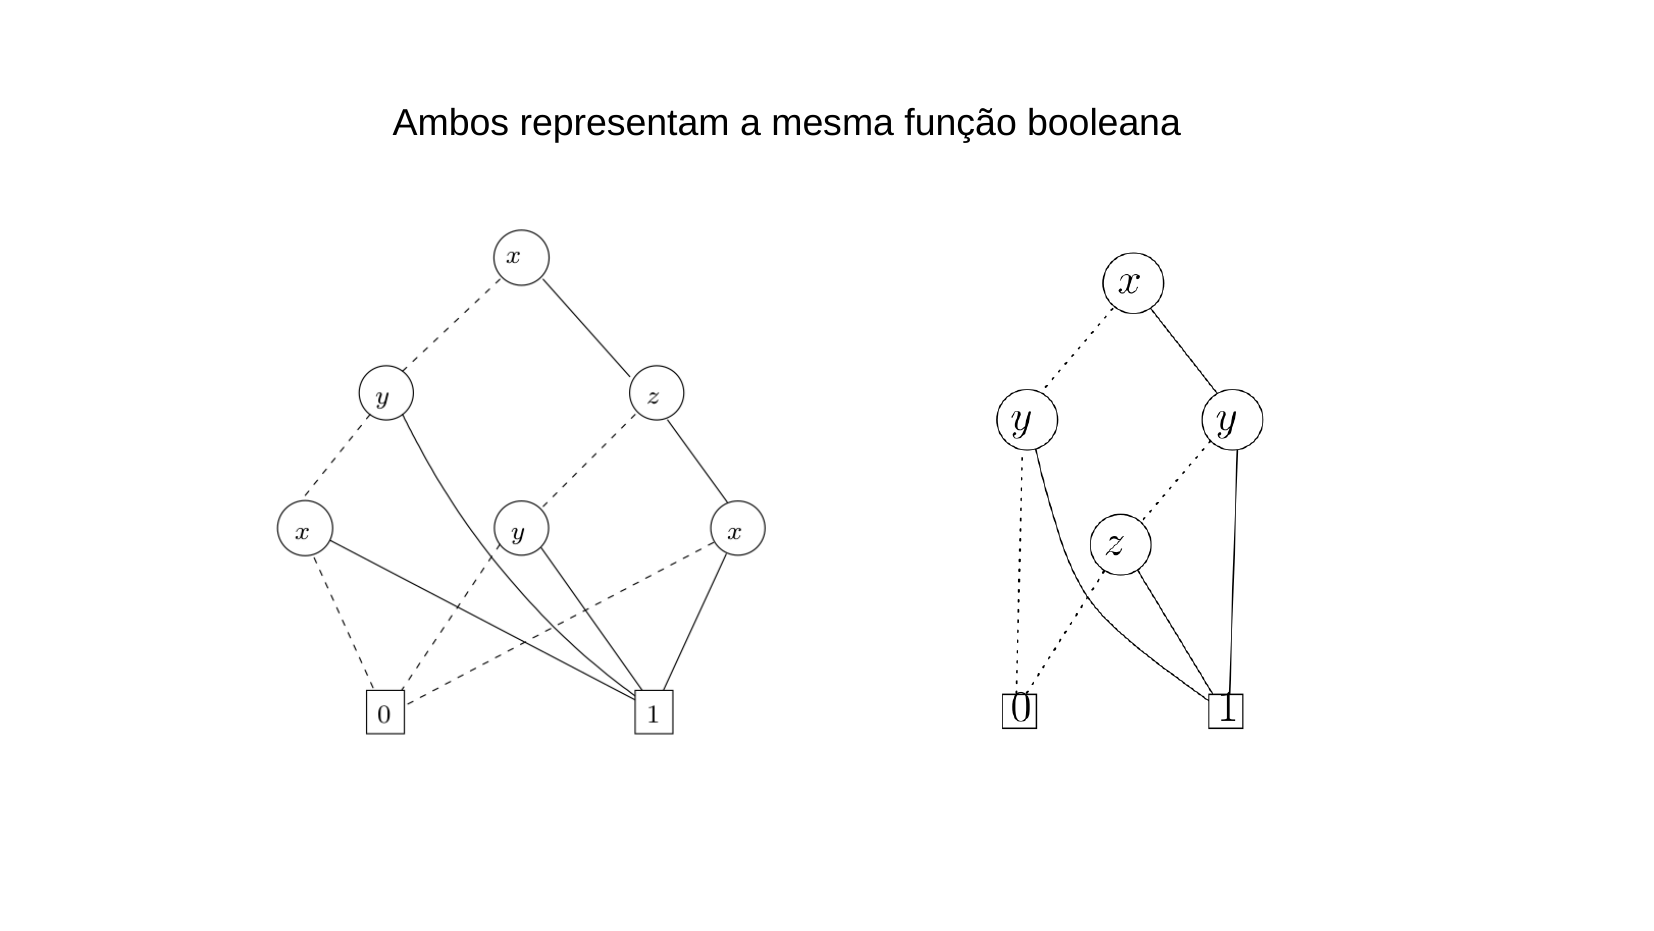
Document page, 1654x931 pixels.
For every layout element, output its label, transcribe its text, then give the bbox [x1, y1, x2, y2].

picture [812, 219, 1430, 756]
text_box Ambos representam a mesma função booleana [377, 94, 1205, 166]
picture [259, 212, 780, 746]
